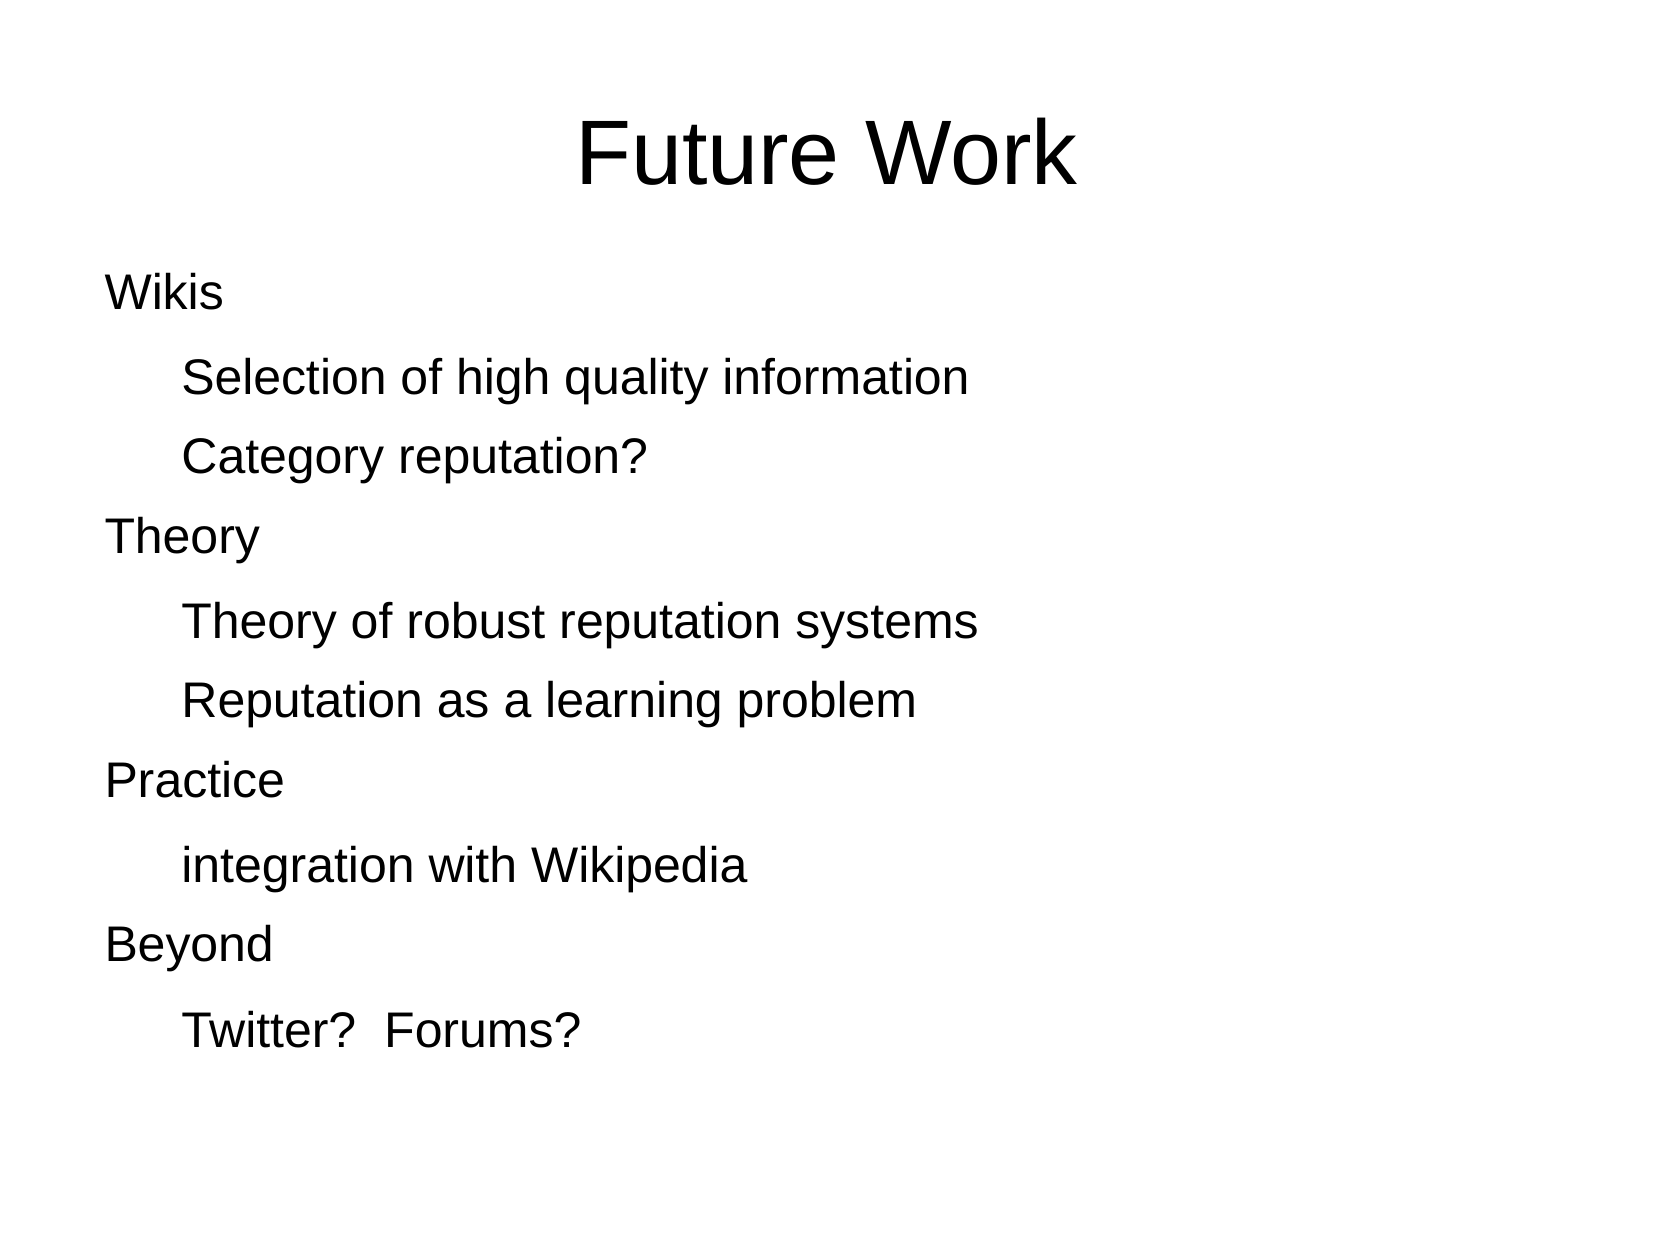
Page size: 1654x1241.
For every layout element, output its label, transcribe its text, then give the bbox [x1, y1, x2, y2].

list Wikis Selection of high quality information Category reputation? Theory Theory of robust reputation systems Reputation as a learning problem Practice integration with Wikipedia Beyond Twitter? Forums? [86, 263, 1576, 1121]
title Future Work [82, 56, 1571, 250]
